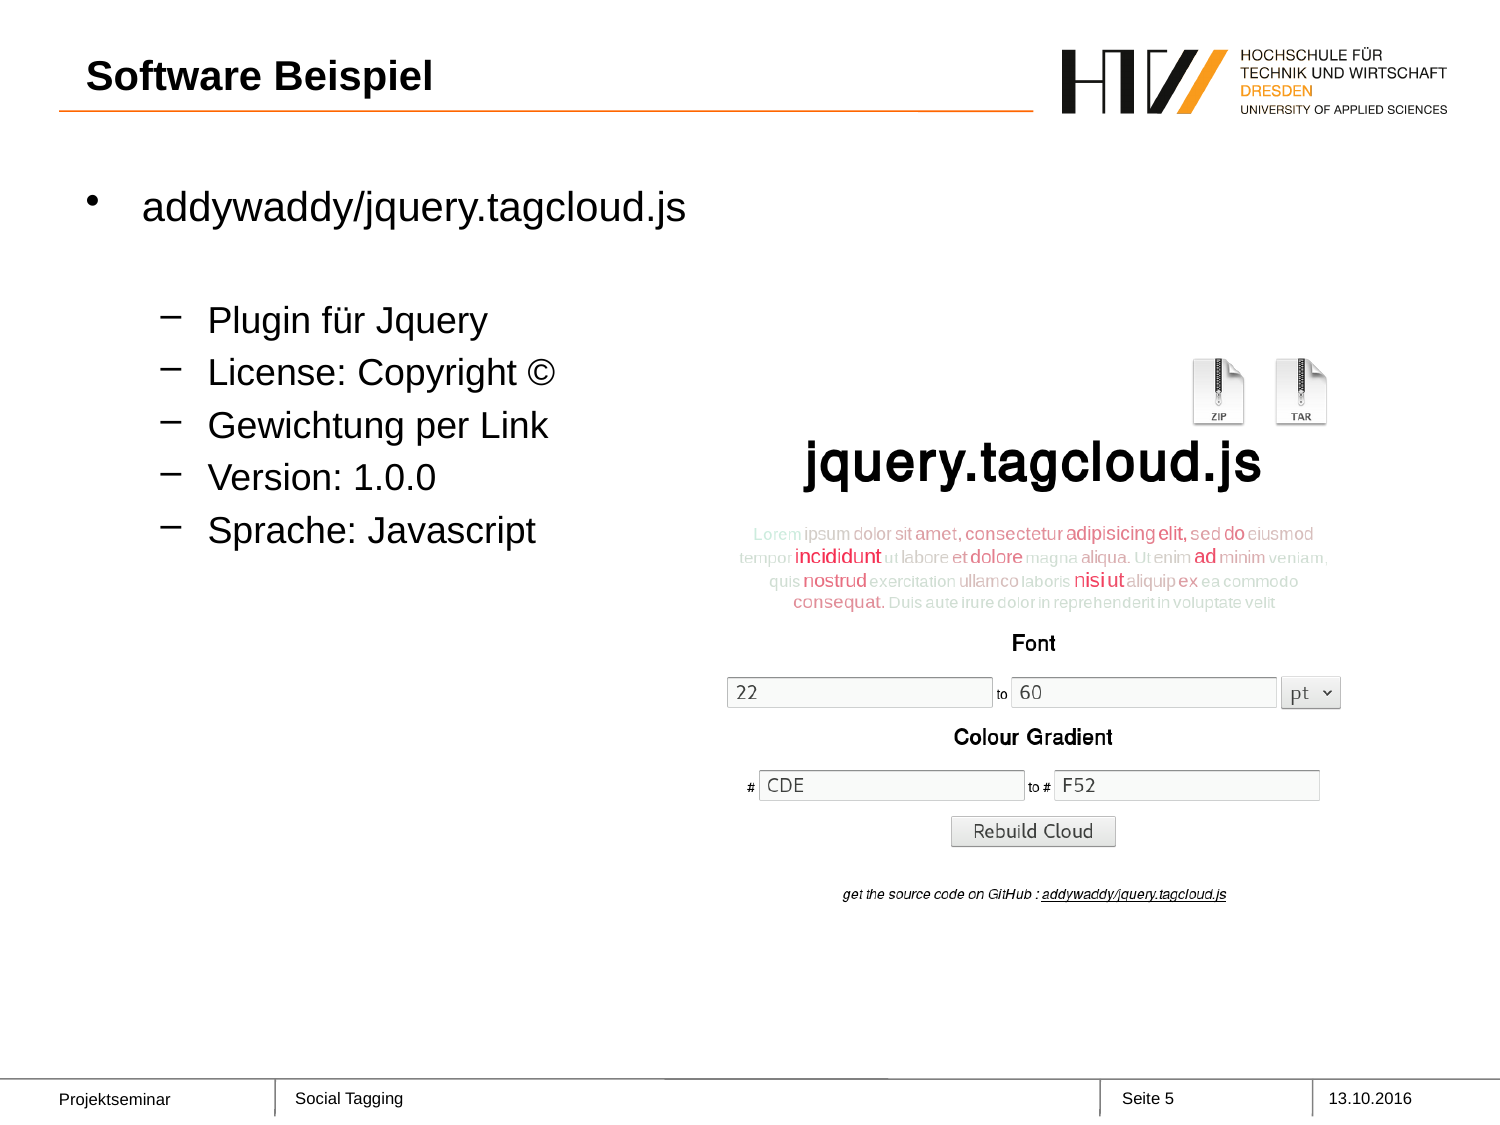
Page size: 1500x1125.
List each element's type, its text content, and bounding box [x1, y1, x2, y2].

picture [1062, 47, 1447, 114]
list addywaddy/jquery.tagcloud.js Plugin für Jquery License: Copyright © Gewichtung per Link Version: 1.0.0 Sprache: Javascript [70, 172, 786, 1035]
title Software Beispiel [70, 29, 1040, 117]
picture [632, 328, 1463, 940]
